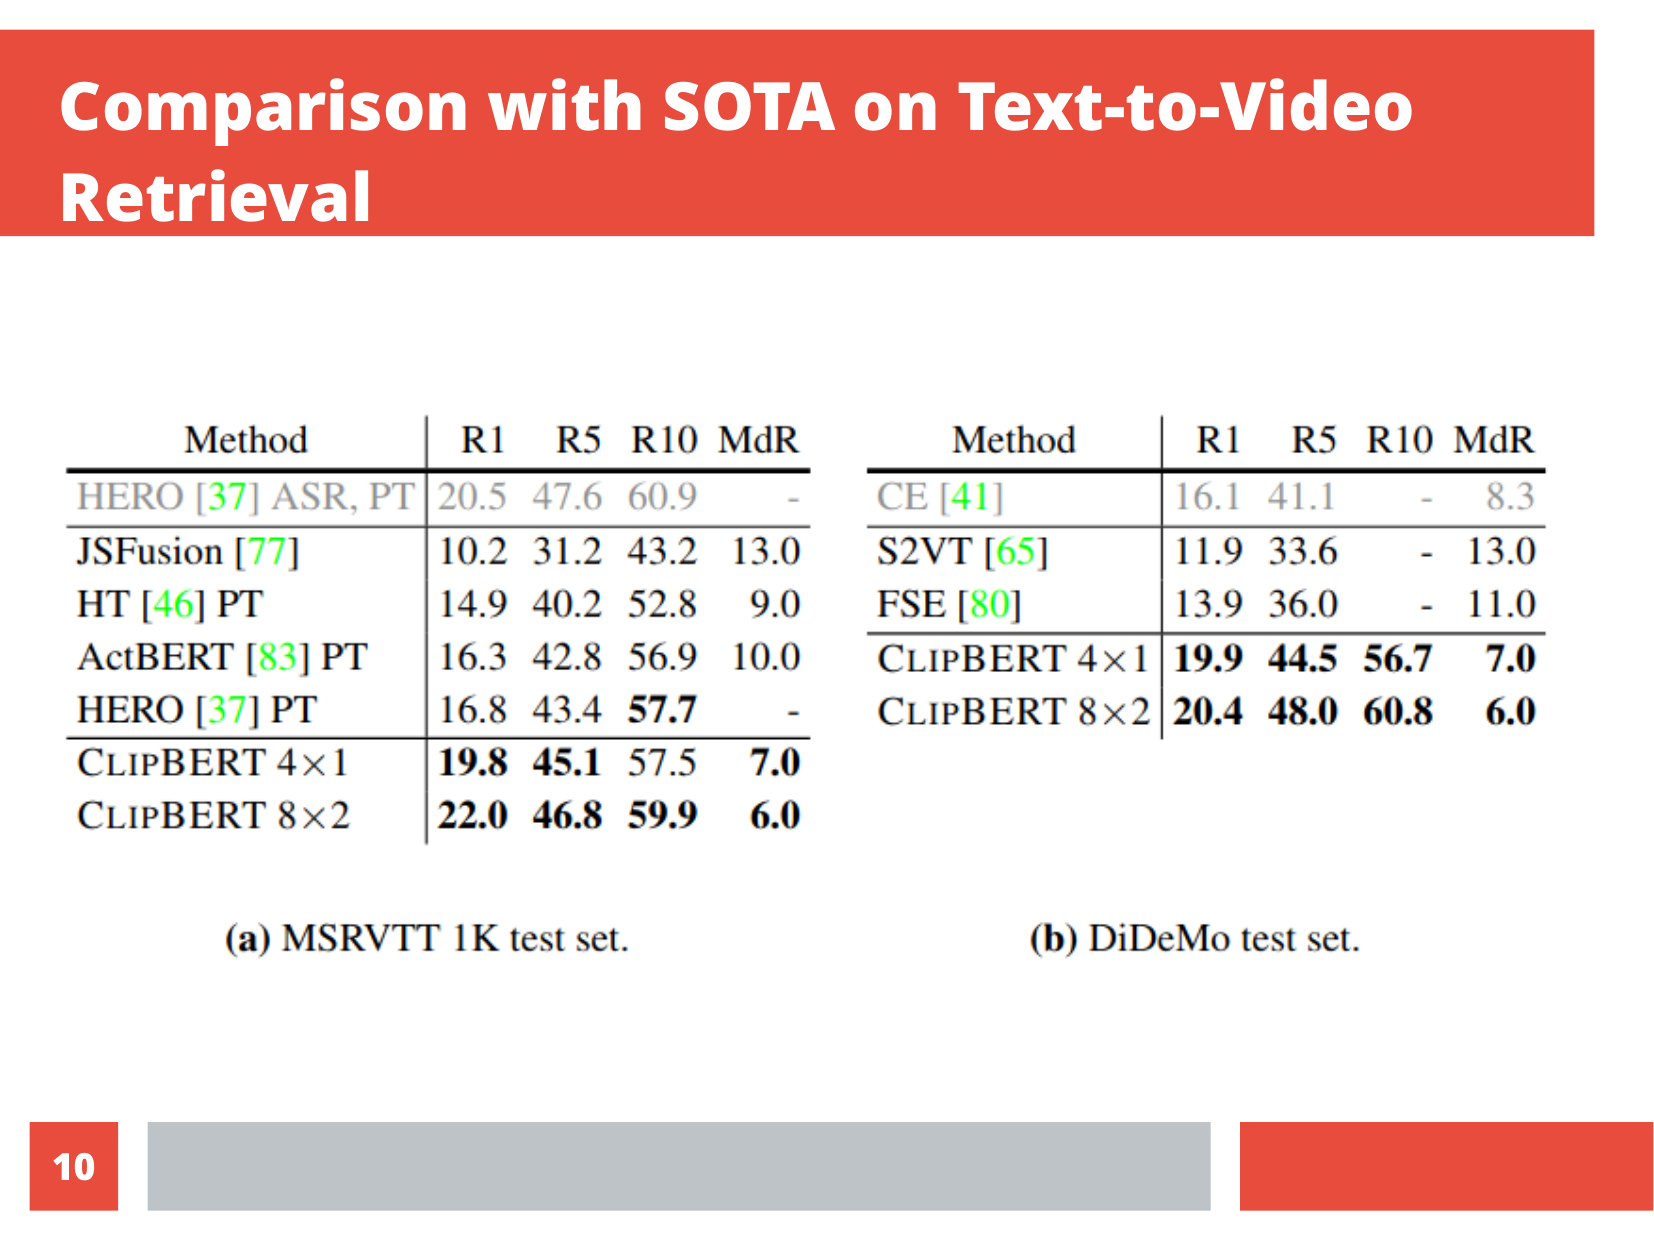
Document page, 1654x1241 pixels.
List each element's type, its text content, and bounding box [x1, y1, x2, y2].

picture [59, 404, 1561, 989]
title Comparison with SOTA on Text-to-Video Retrieval [59, 59, 1595, 207]
